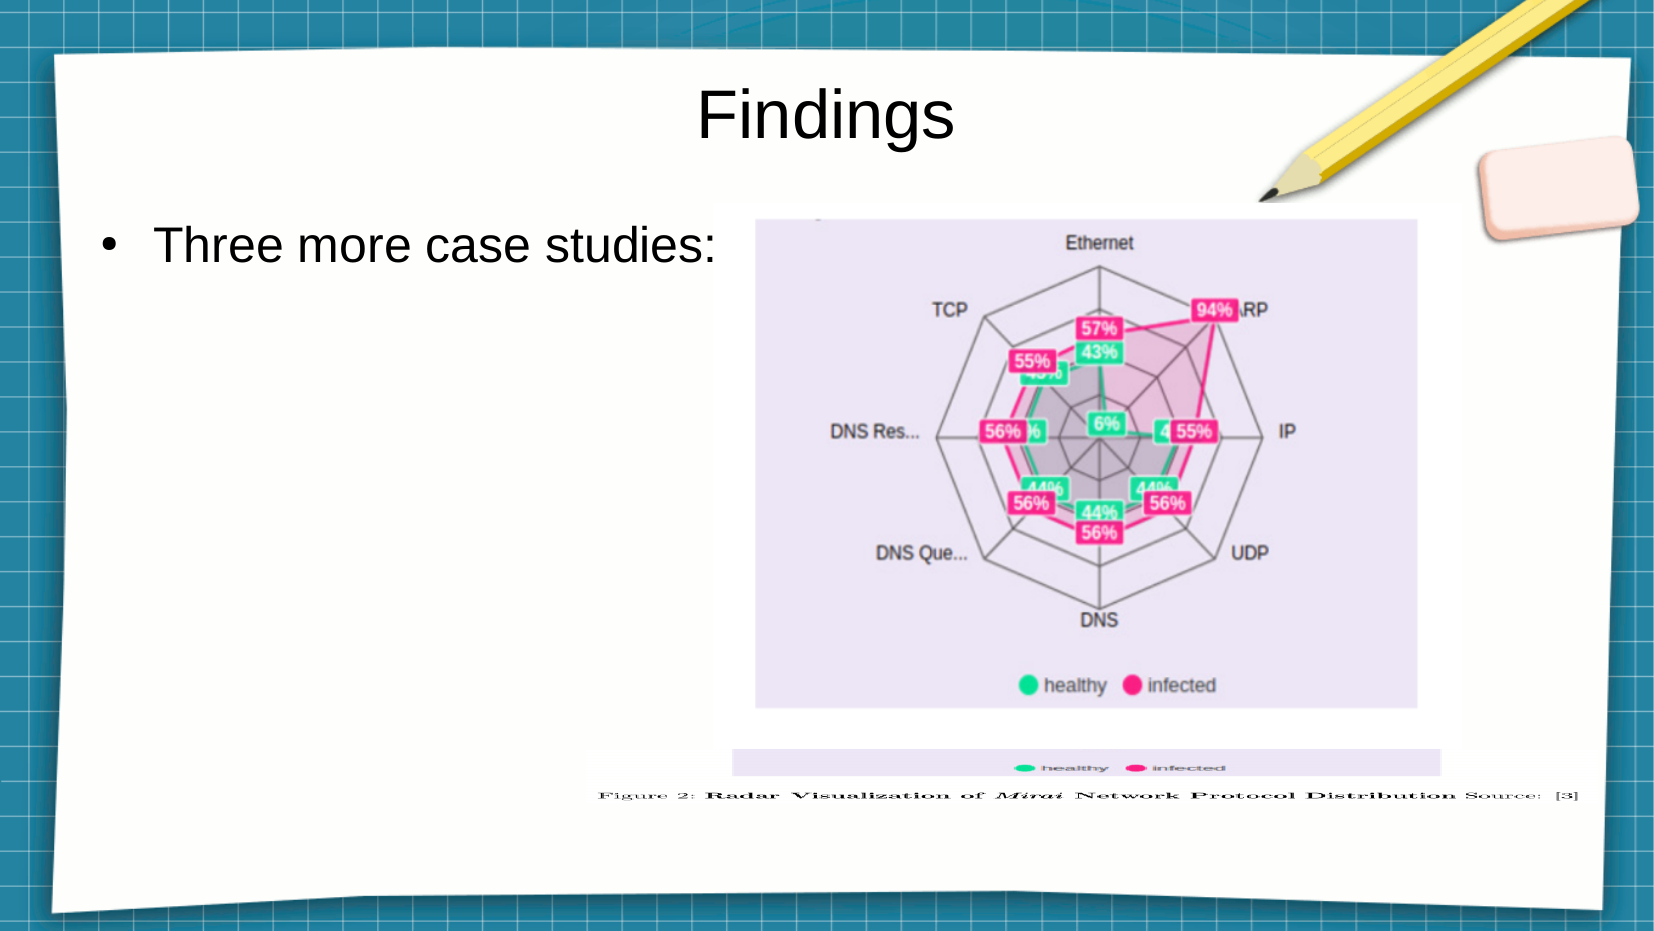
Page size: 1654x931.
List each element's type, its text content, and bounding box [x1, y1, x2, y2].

list Three more case studies: [82, 217, 751, 758]
picture [0, 0, 1654, 931]
title Findings [82, 37, 1571, 193]
